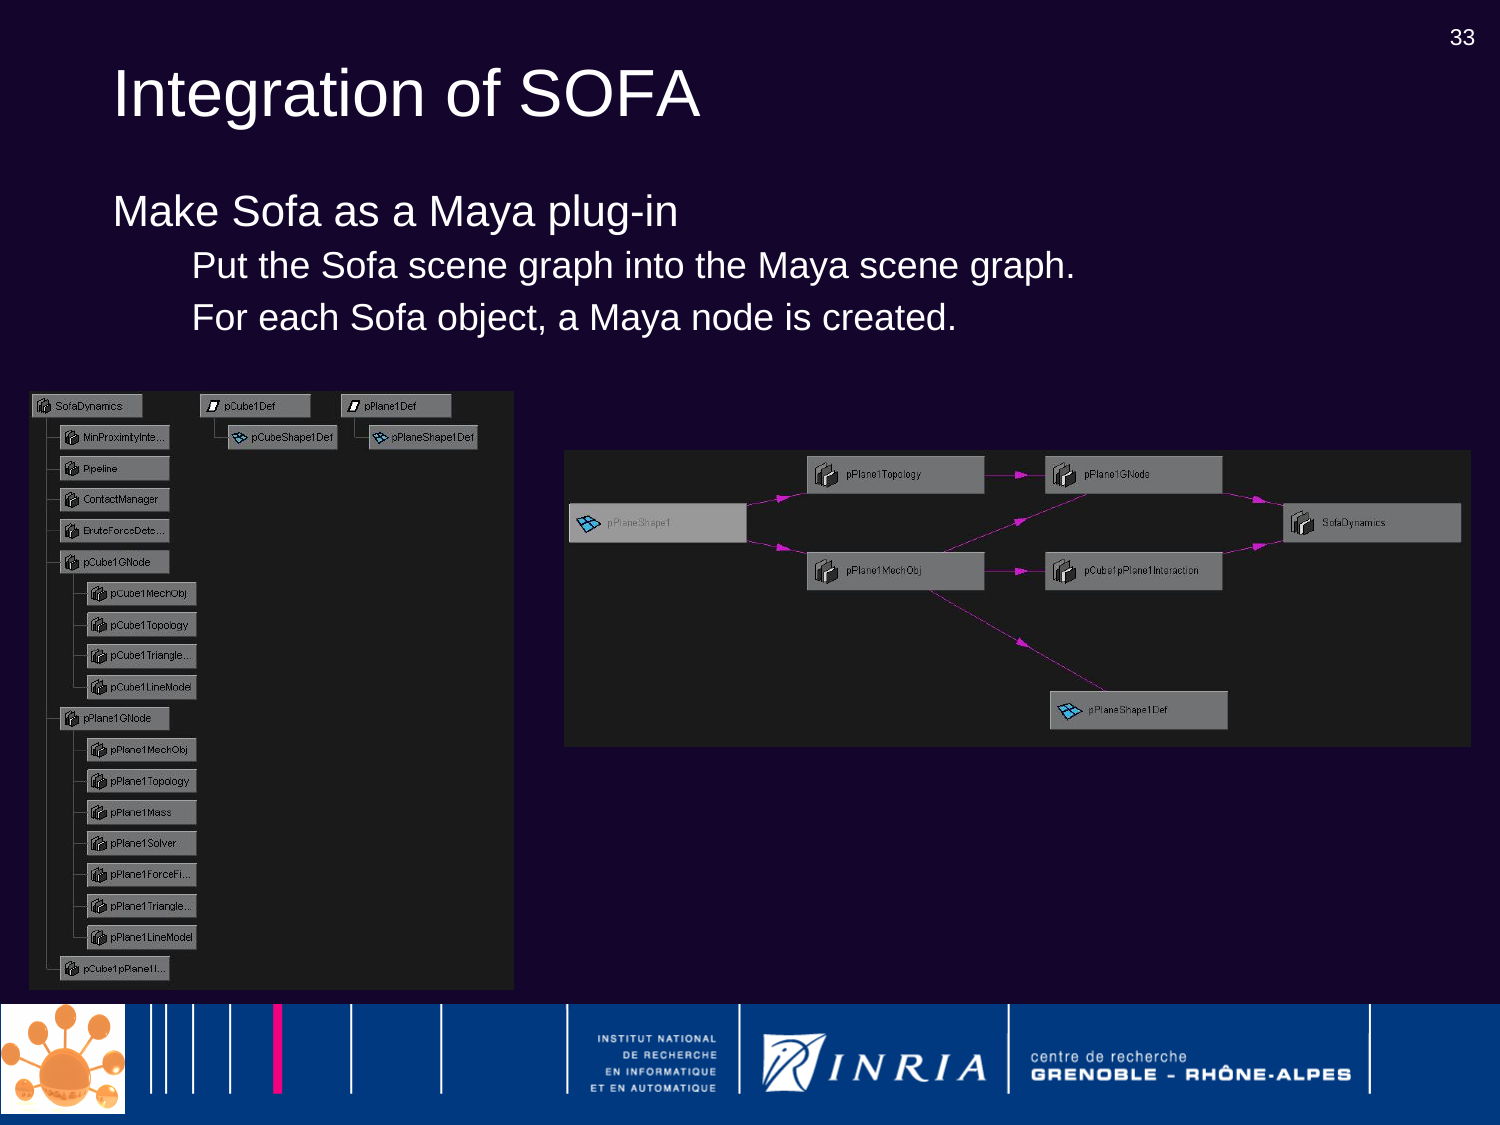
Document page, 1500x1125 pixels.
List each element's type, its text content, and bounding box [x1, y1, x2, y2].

picture [564, 450, 1471, 747]
list Make Sofa as a Maya plug-in Put the Sofa scene graph into the Maya scene graph. For each Sofa object, a Maya node is created. [112, 186, 1476, 339]
picture [29, 391, 514, 990]
title Integration of SOFA [112, 7, 1474, 181]
picture [0, 1004, 1500, 1125]
